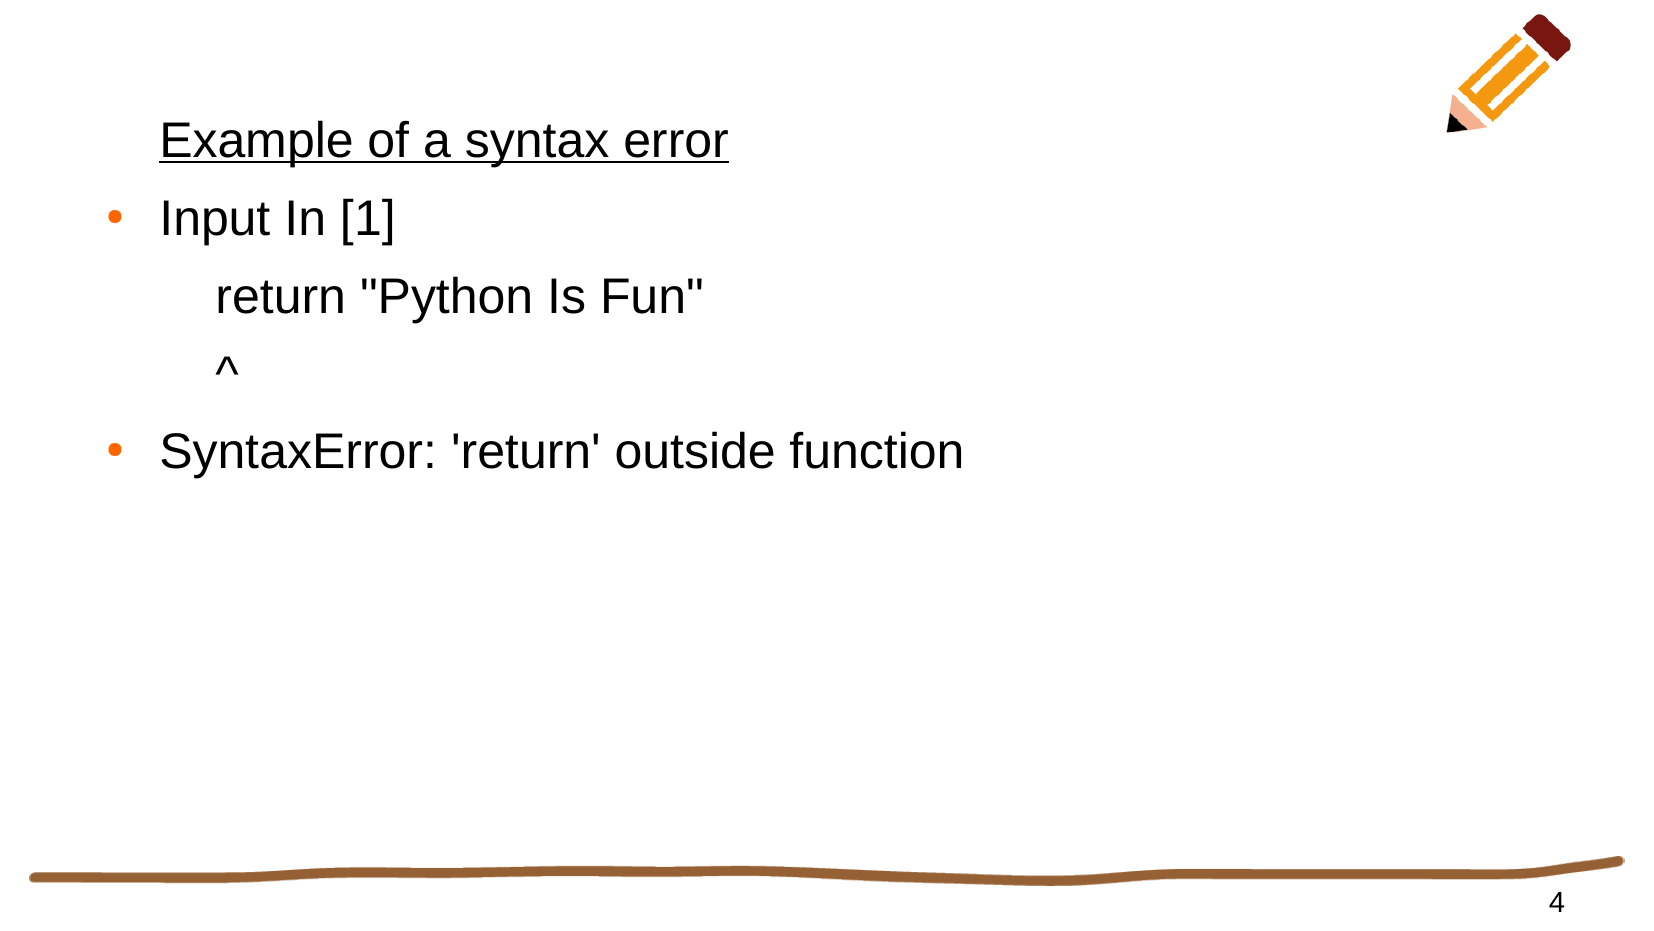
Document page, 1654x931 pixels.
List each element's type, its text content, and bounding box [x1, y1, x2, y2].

picture [1446, 14, 1571, 112]
picture [29, 856, 1625, 886]
list Example of a syntax error Input In [1] return "Python Is Fun" ^ SyntaxError: 'return' outside function [88, 112, 1613, 857]
